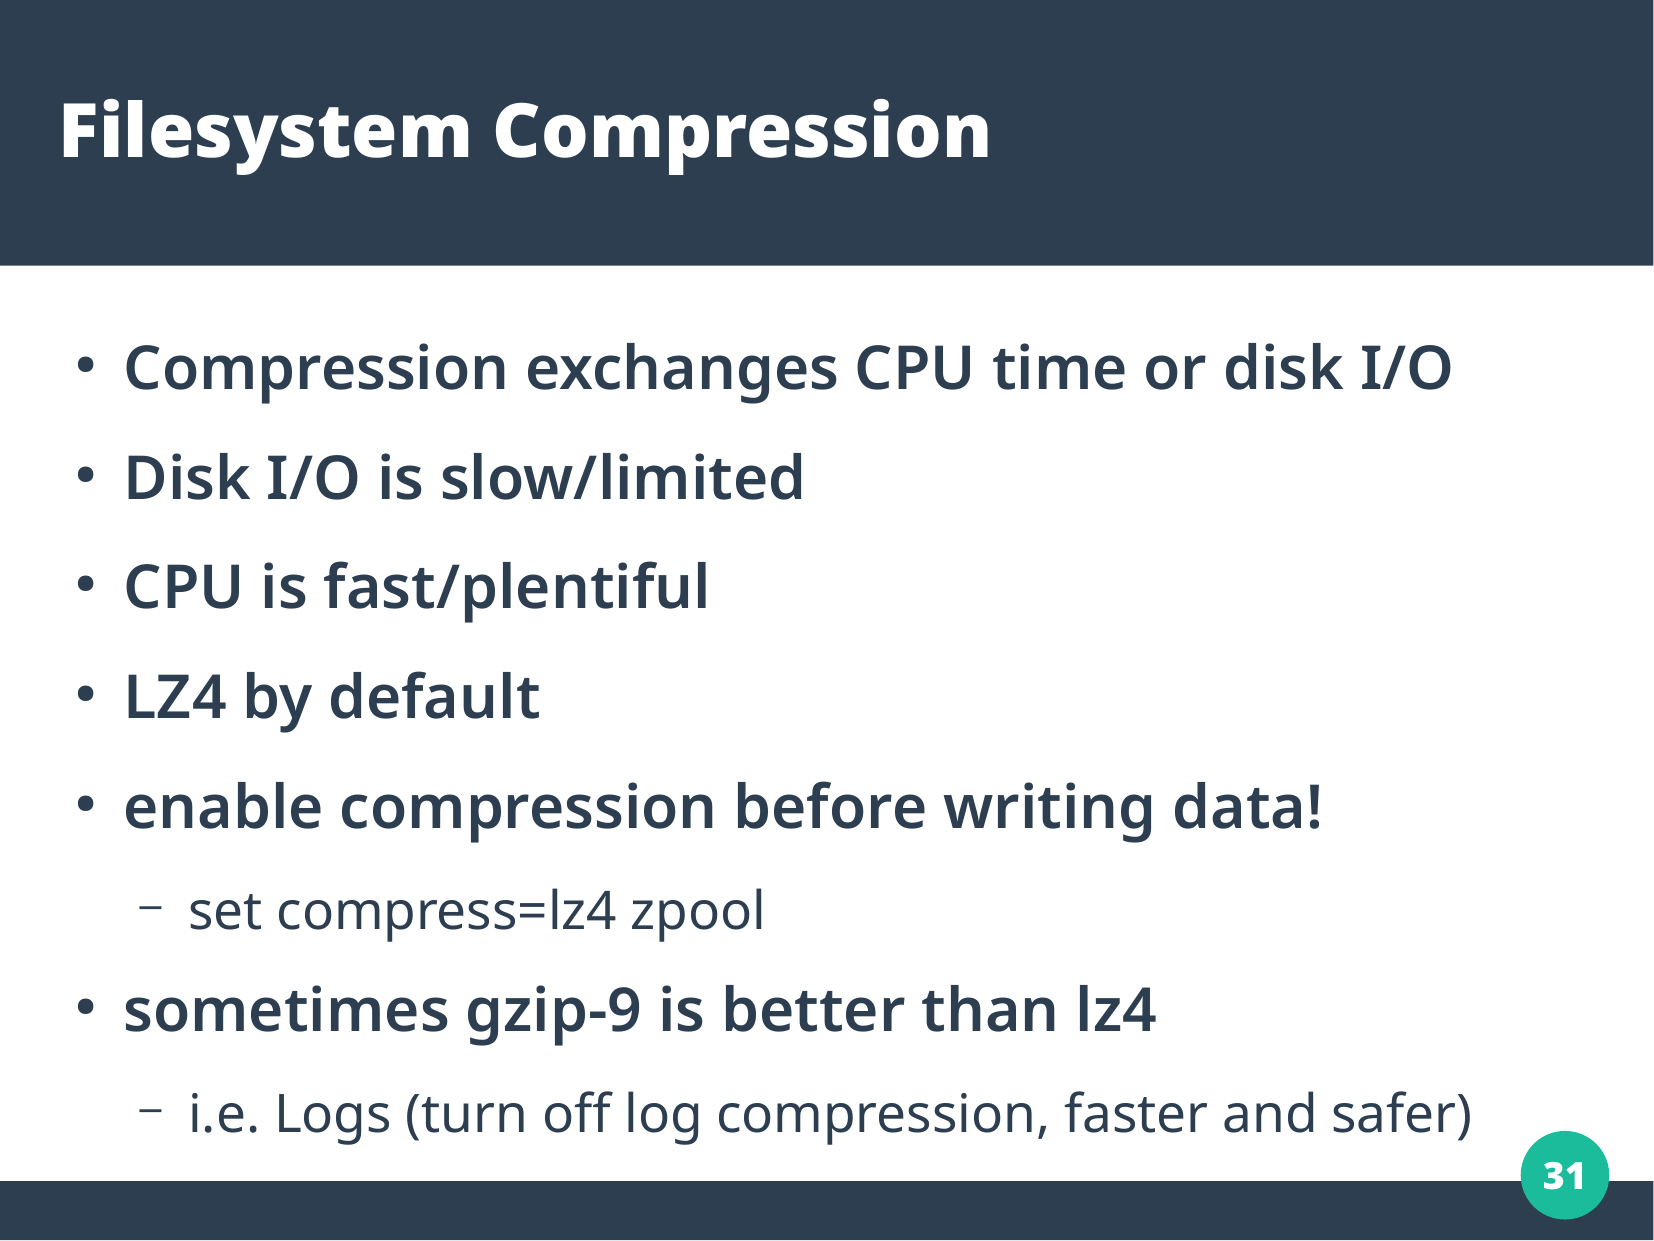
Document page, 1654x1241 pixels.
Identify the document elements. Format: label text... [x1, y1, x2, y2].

title Filesystem Compression [59, 49, 1595, 207]
list Compression exchanges CPU time or disk I/O Disk I/O is slow/limited CPU is fast/plentiful LZ4 by default enable compression before writing data! set compress=lz4 zpool sometimes gzip-9 is better than lz4 i.e. Logs (turn off log compression, faster and safer) [59, 324, 1595, 1152]
